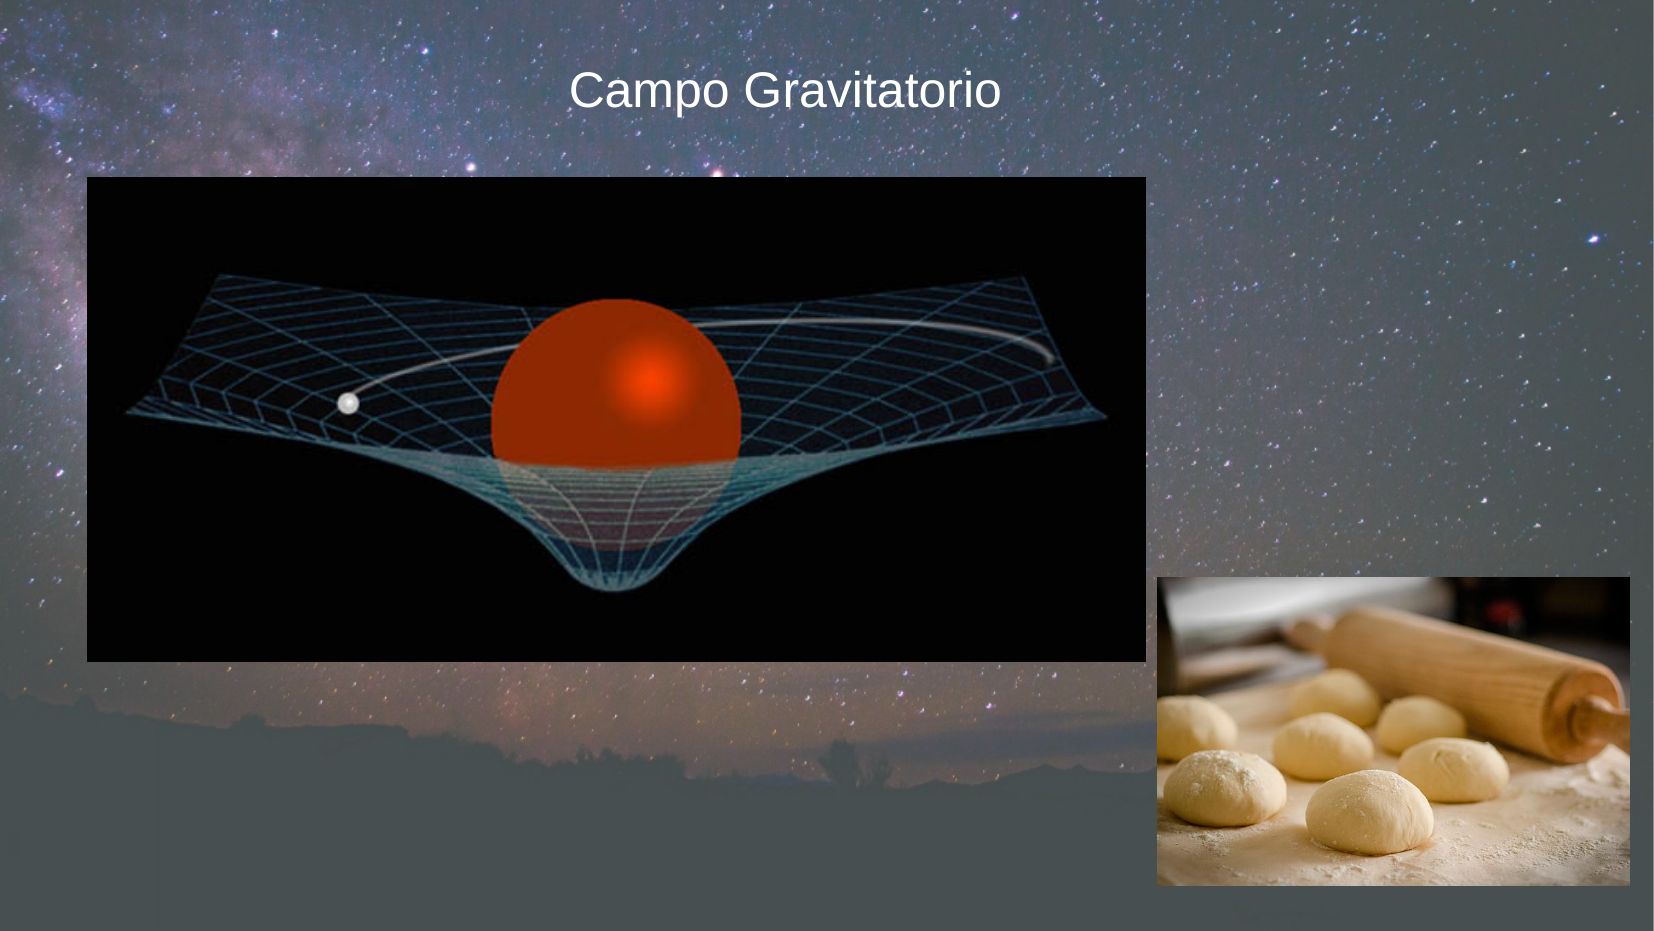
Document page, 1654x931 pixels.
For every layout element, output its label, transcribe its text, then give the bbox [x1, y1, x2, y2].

picture [1157, 577, 1630, 886]
text_box Campo Gravitatorio [460, 25, 1111, 154]
picture [87, 177, 1146, 662]
